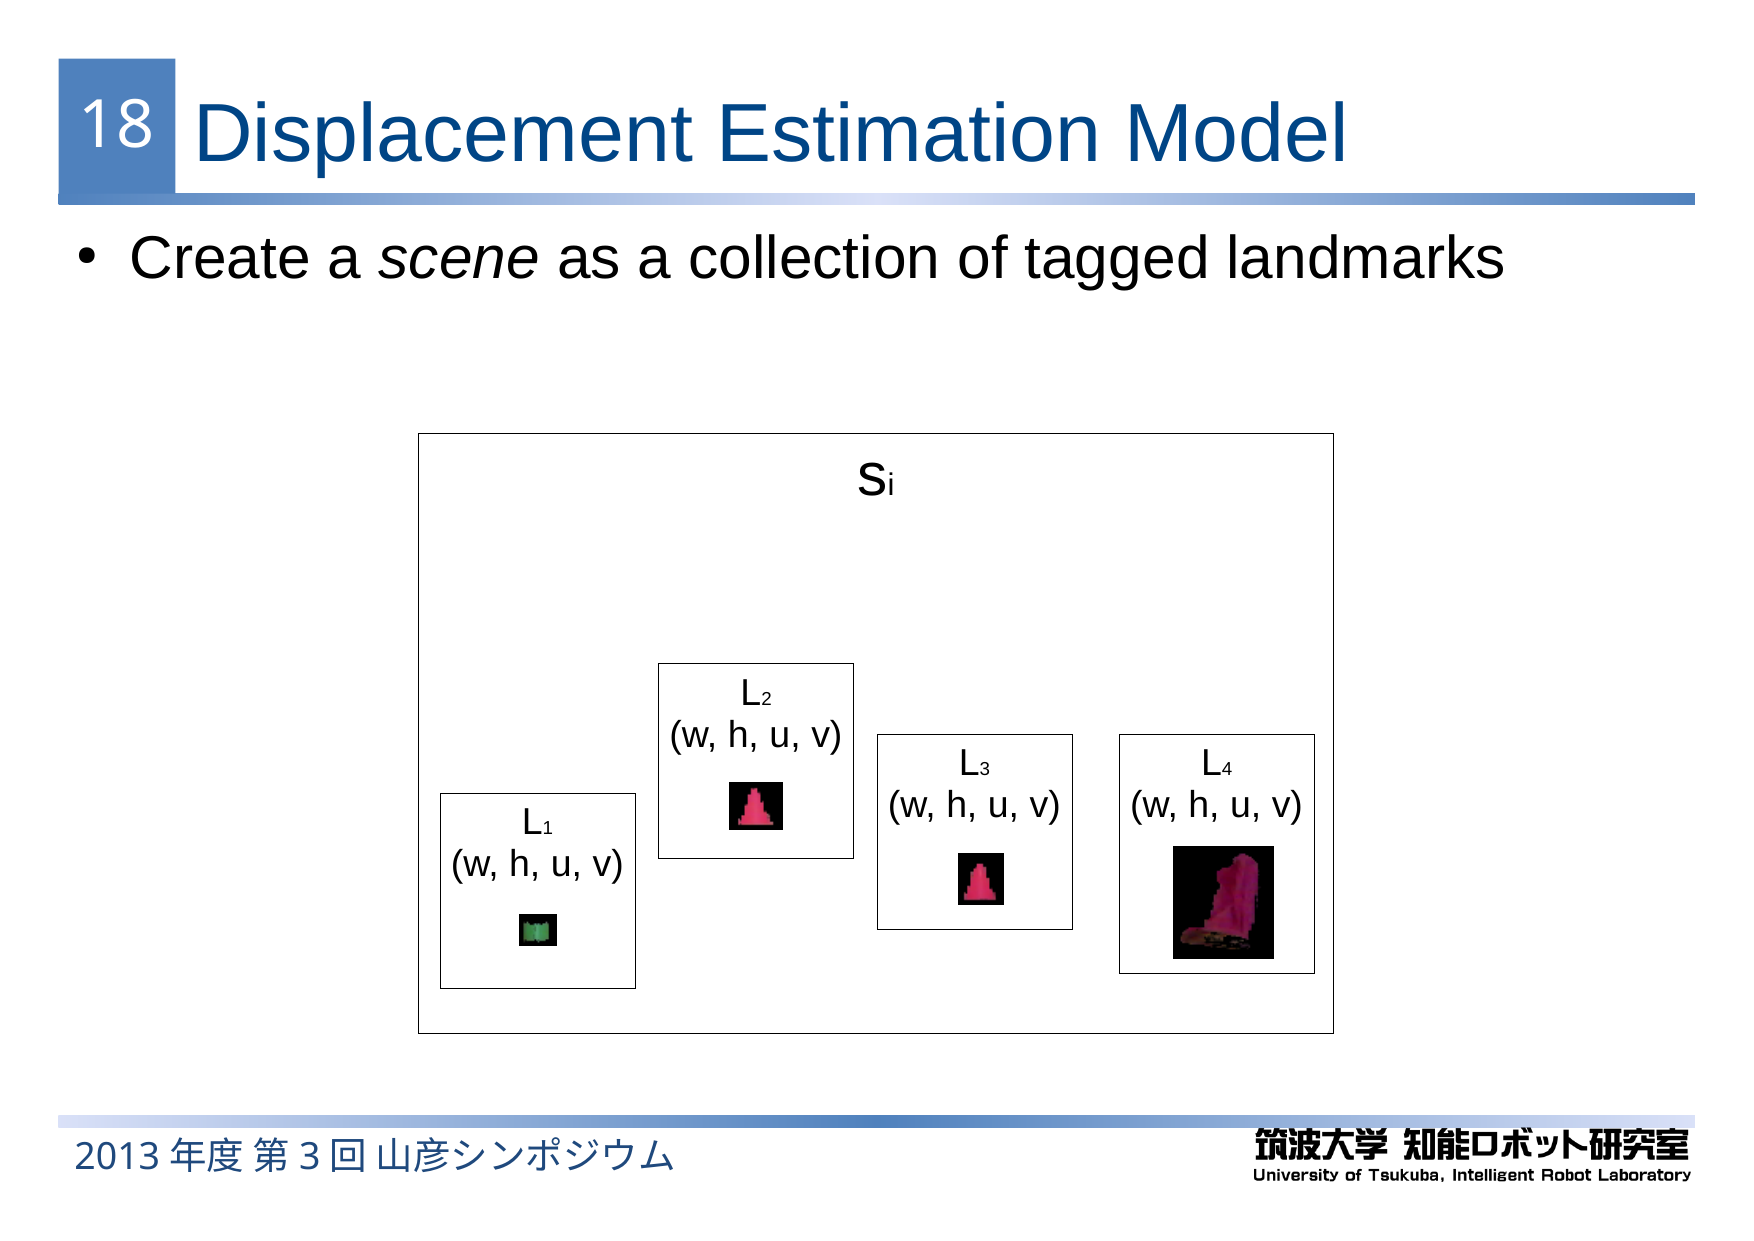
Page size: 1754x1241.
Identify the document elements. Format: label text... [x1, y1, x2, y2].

list Create a scene as a collection of tagged landmarks [58, 223, 1696, 876]
text_box si [418, 433, 1334, 1034]
title Displacement Estimation Model [193, 61, 1651, 205]
picture [1252, 1127, 1691, 1182]
